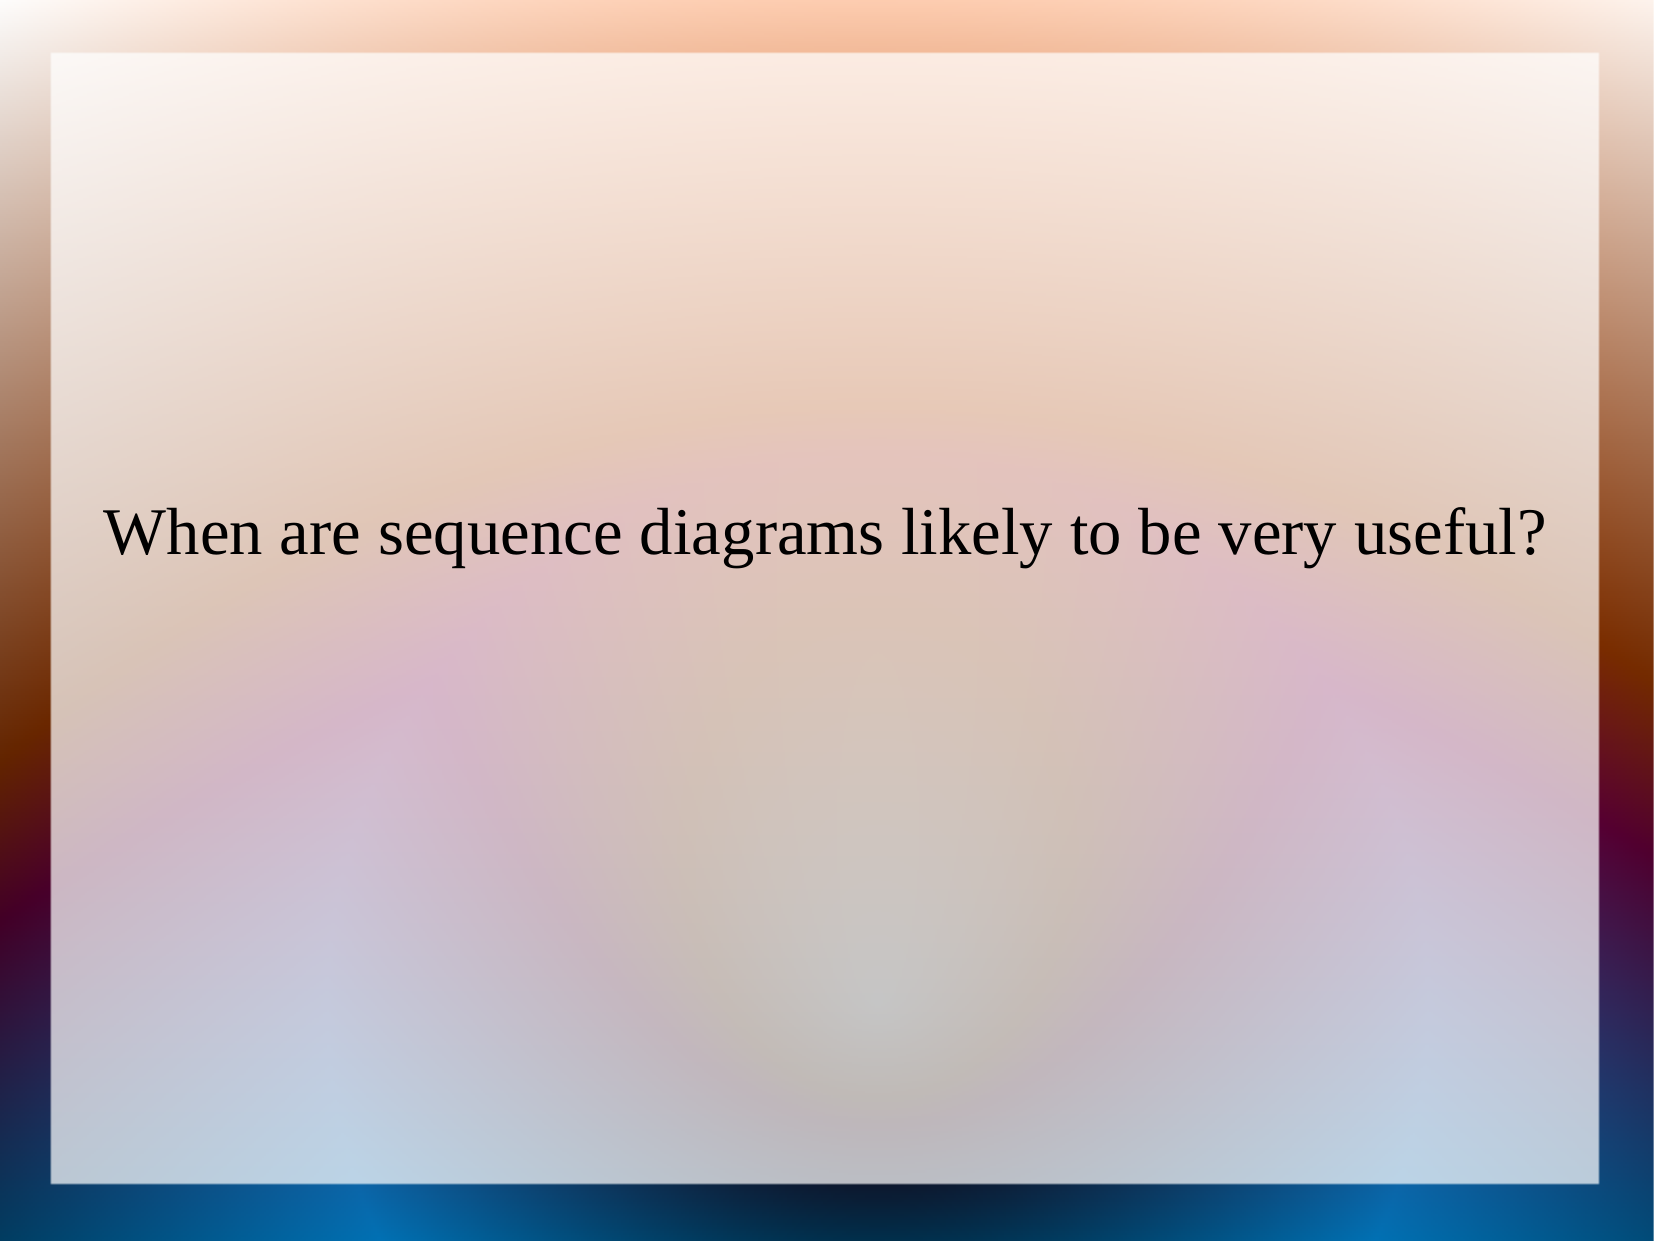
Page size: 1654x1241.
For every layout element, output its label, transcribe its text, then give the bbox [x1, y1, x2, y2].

picture [0, 0, 1654, 1241]
subtitle When are sequence diagrams likely to be very useful? [82, 55, 1571, 1010]
